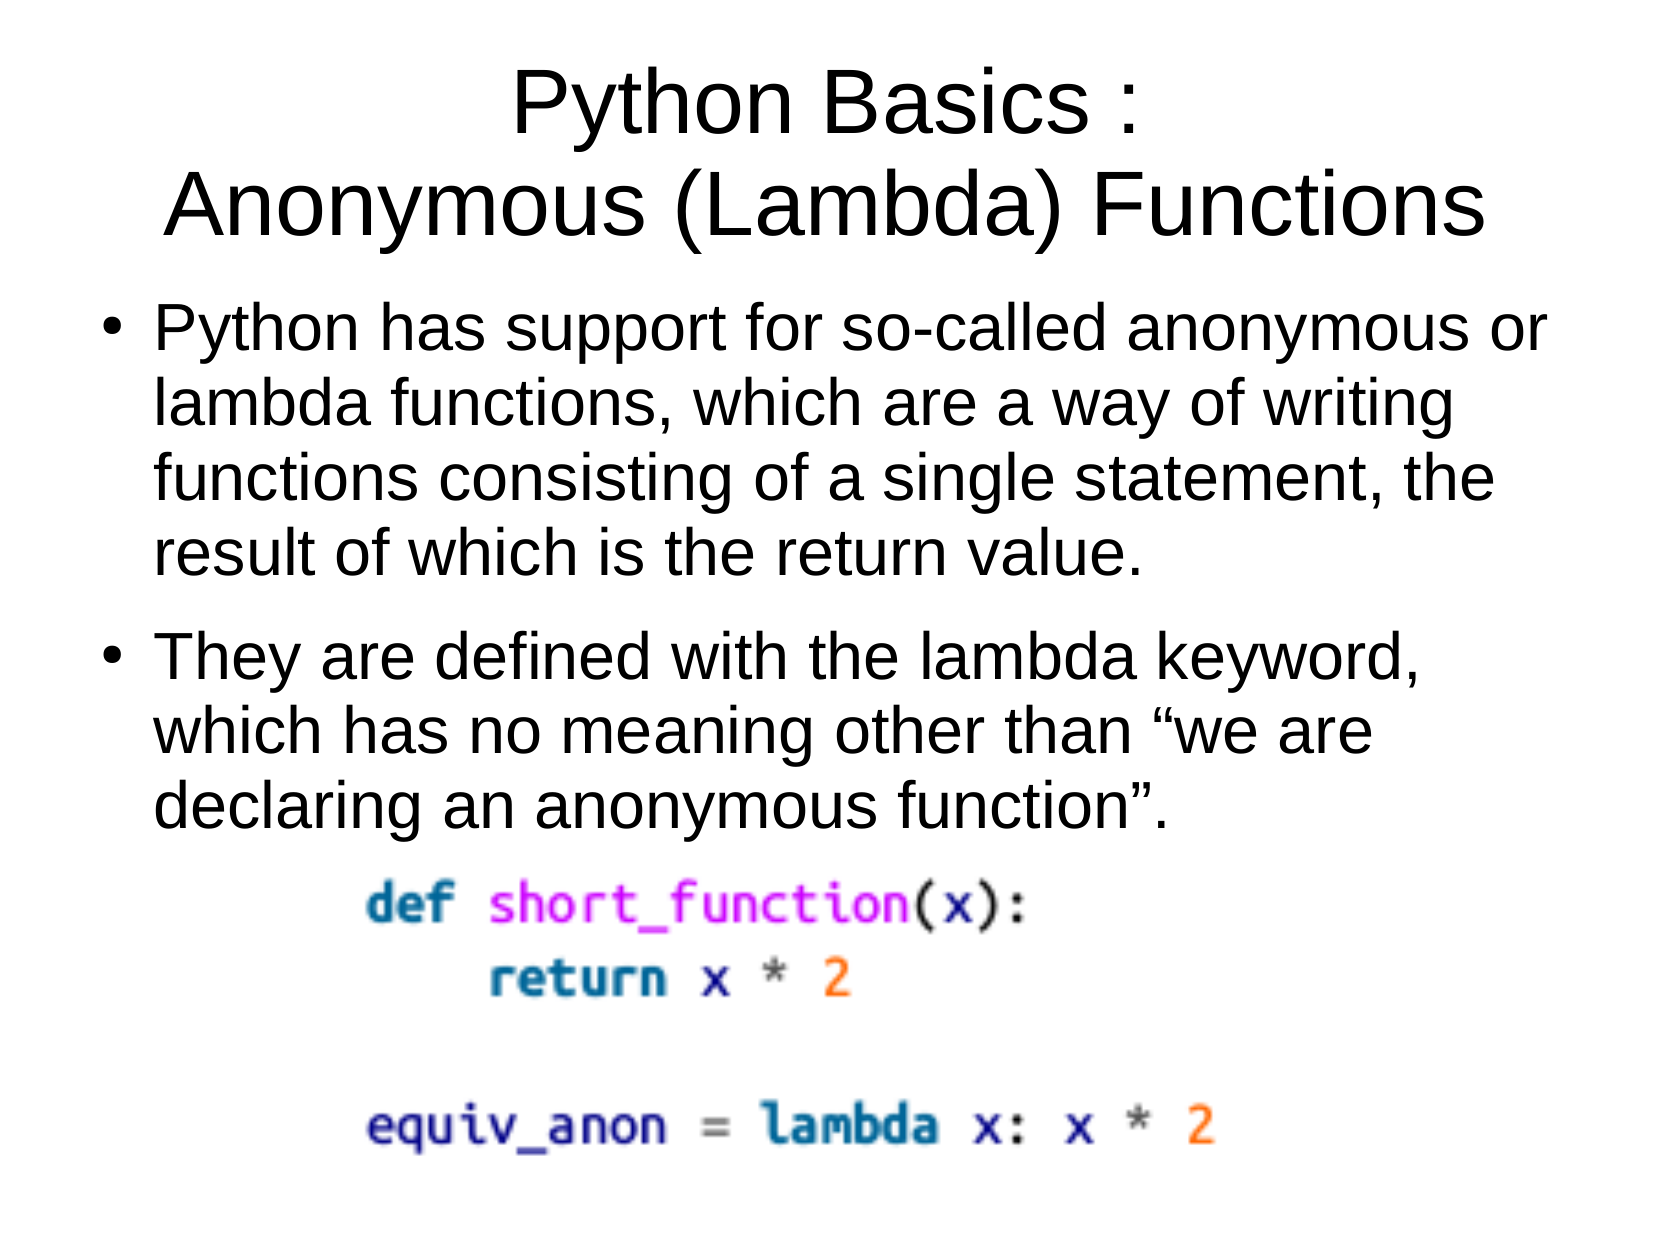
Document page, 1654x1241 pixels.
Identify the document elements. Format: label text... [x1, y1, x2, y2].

title Python Basics : Anonymous (Lambda) Functions [82, 49, 1571, 257]
list Python has support for so-called anonymous or lambda functions, which are a way of writing functions consisting of a single statement, the result of which is the return value. They are defined with the lambda keyword, which has no meaning other than “we are declaring an anonymous function”. [82, 290, 1571, 1010]
picture [338, 872, 1312, 1167]
